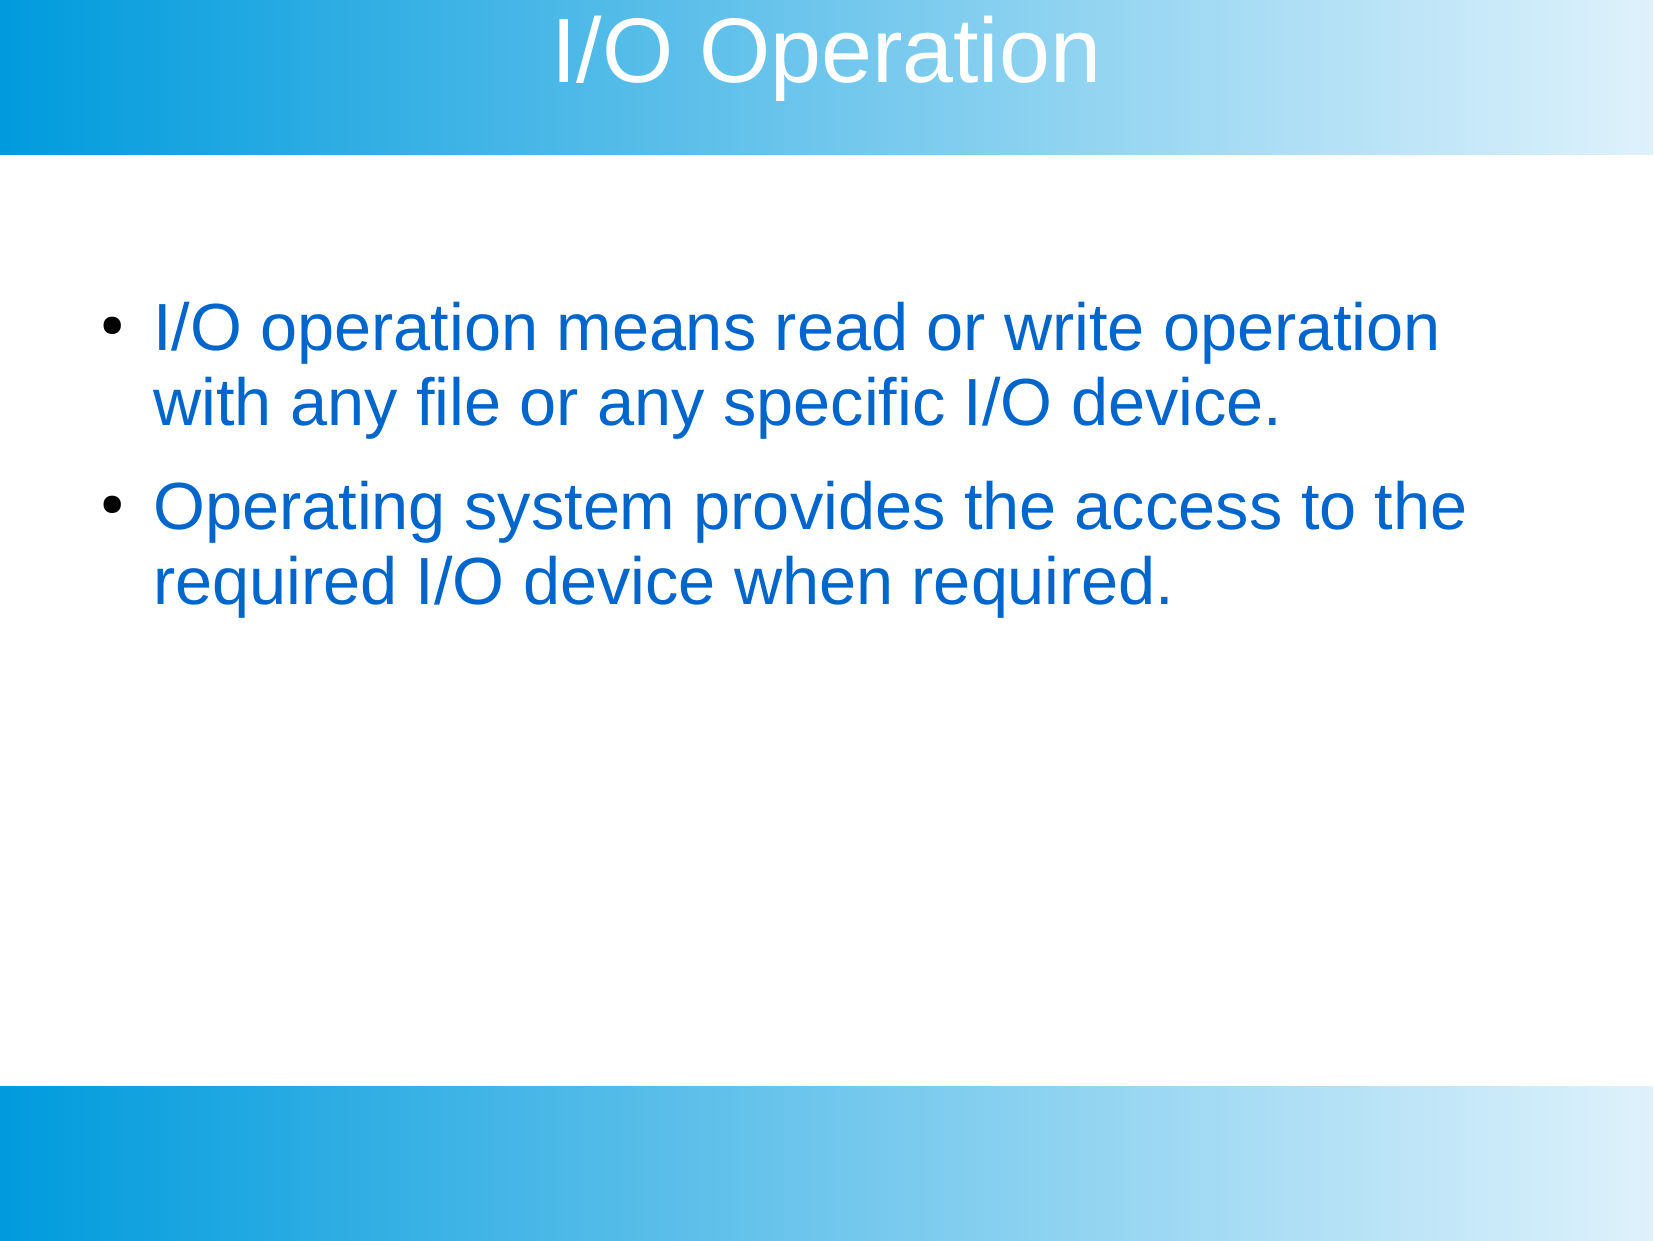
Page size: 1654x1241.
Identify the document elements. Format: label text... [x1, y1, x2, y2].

list I/O operation means read or write operation with any file or any specific I/O device. Operating system provides the access to the required I/O device when required. [82, 290, 1571, 1010]
title I/O Operation [82, 0, 1571, 205]
